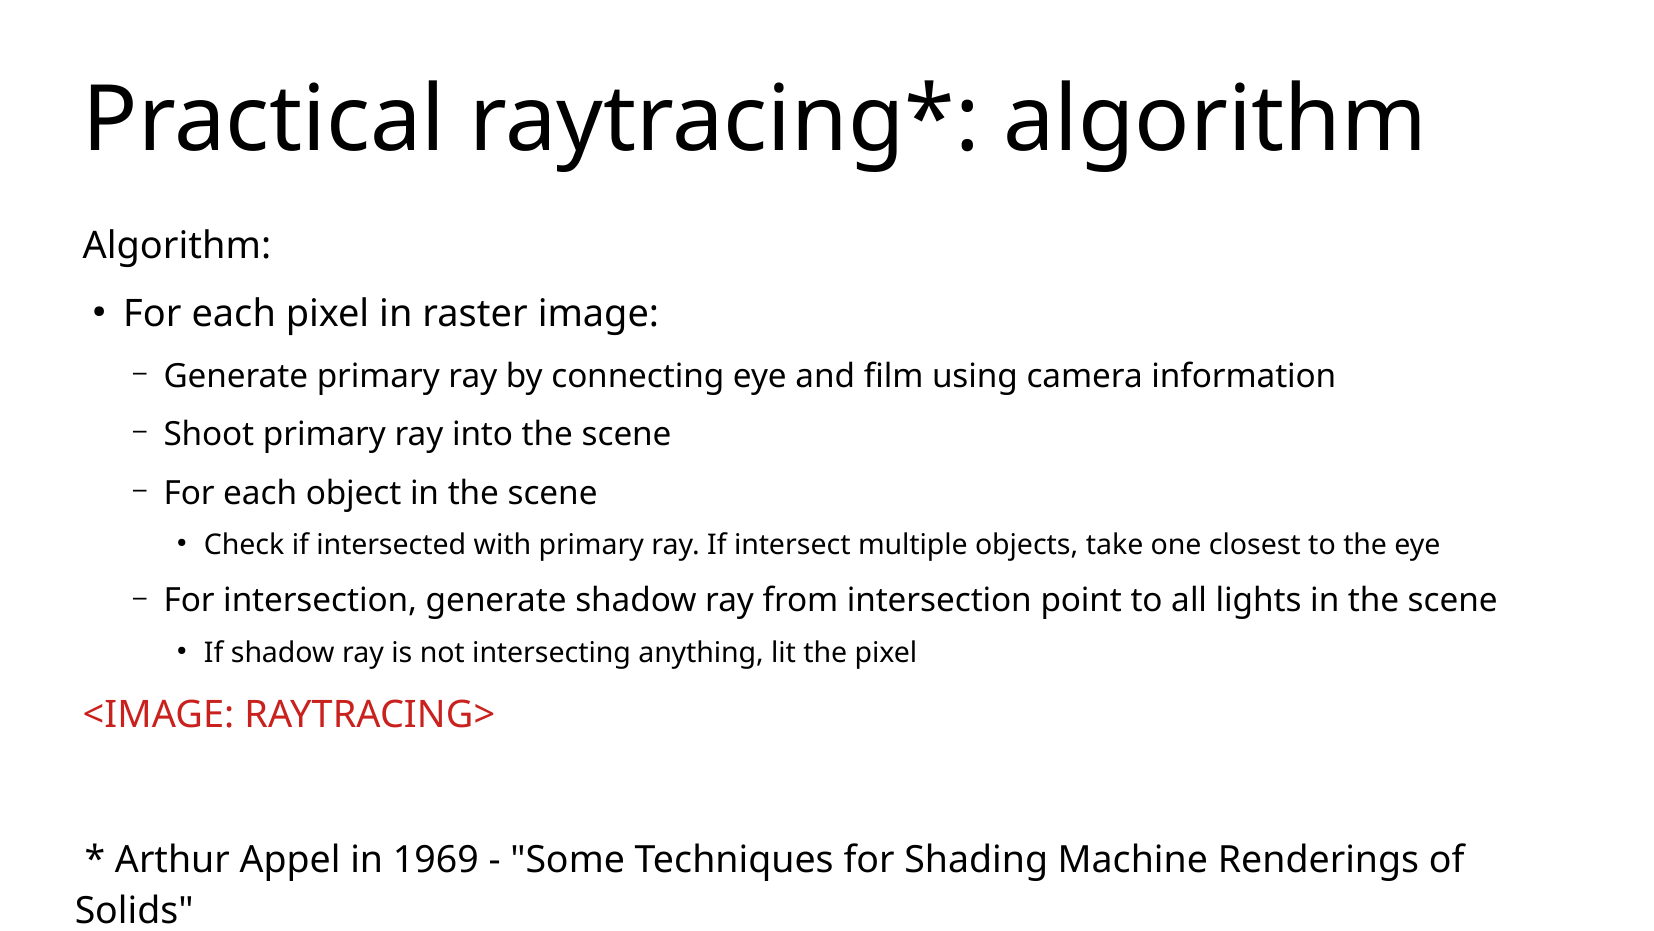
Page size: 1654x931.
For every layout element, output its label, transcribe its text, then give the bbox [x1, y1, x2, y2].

title Practical raytracing*: algorithm [82, 37, 1571, 193]
list Algorithm: For each pixel in raster image: Generate primary ray by connecting eye and film using camera information Shoot primary ray into the scene For each object in the scene Check if intersected with primary ray. If intersect multiple objects, take one closest to the eye For intersection, generate shadow ray from intersection point to all lights in the scene If shadow ray is not intersecting anything, lit the pixel <IMAGE: RAYTRACING> [82, 217, 1571, 758]
text_box * Arthur Appel in 1969 - "Some Techniques for Shading Machine Renderings of Solids" [60, 825, 1531, 887]
